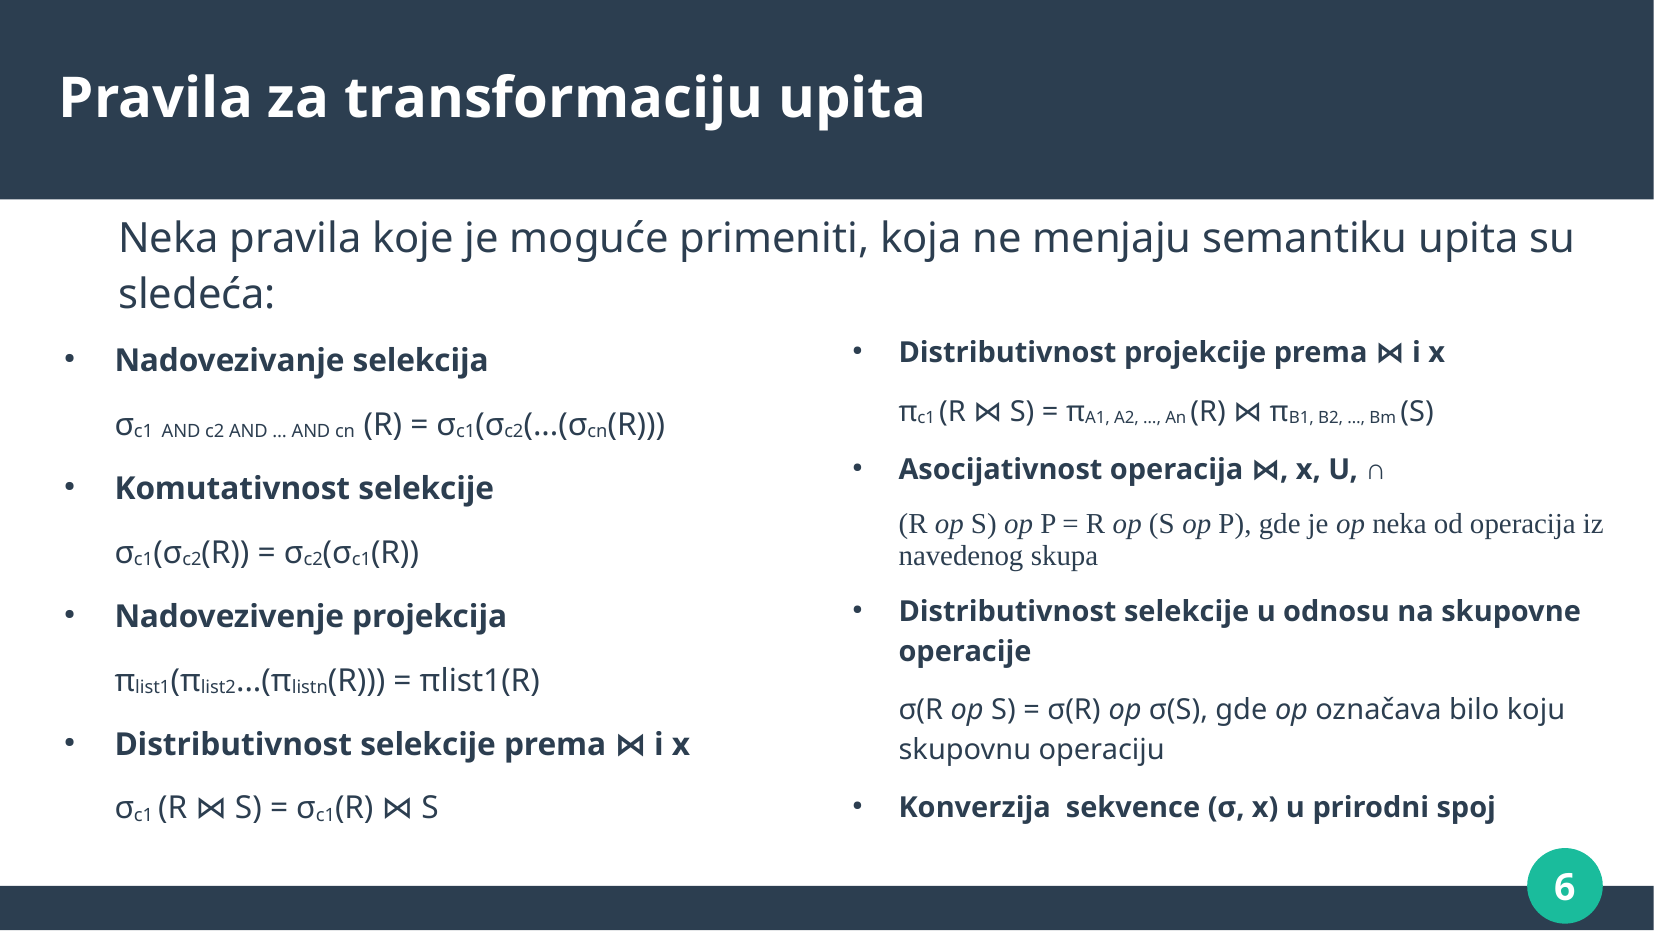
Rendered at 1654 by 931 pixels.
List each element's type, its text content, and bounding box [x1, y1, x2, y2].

list Nadovezivanje selekcija σc1 AND c2 AND … AND cn (R) = σc1(σc2(...(σcn(R))) Komutativnost selekcije σc1(σc2(R)) = σc2(σc1(R)) Nadovezivenje projekcija πlist1(πlist2...(πlistn(R))) = πlist1(R) Distributivnost selekcije prema ⋈ i x σc1 (R ⋈ S) = σc1(R) ⋈ S [47, 358, 814, 835]
title Pravila za transformaciju upita [59, 37, 1595, 155]
list Distributivnost projekcije prema ⋈ i x πc1 (R ⋈ S) = πA1, A2, …, An (R) ⋈ πB1, B2, …, Bm (S) Asocijativnost operacija ⋈, x, U, ∩ (R op S) op P = R op (S op P), gde je op neka od operacija iz navedenog skupa Distributivnost selekcije u odnosu na skupovne operacije σ(R op S) = σ(R) op σ(S), gde op označava bilo koju skupovnu operaciju Konverzija sekvence (σ, x) u prirodni spoj [836, 331, 1654, 829]
list Neka pravila koje je moguće primeniti, koja ne menjaju semantiku upita su sledeća: [47, 207, 1583, 358]
